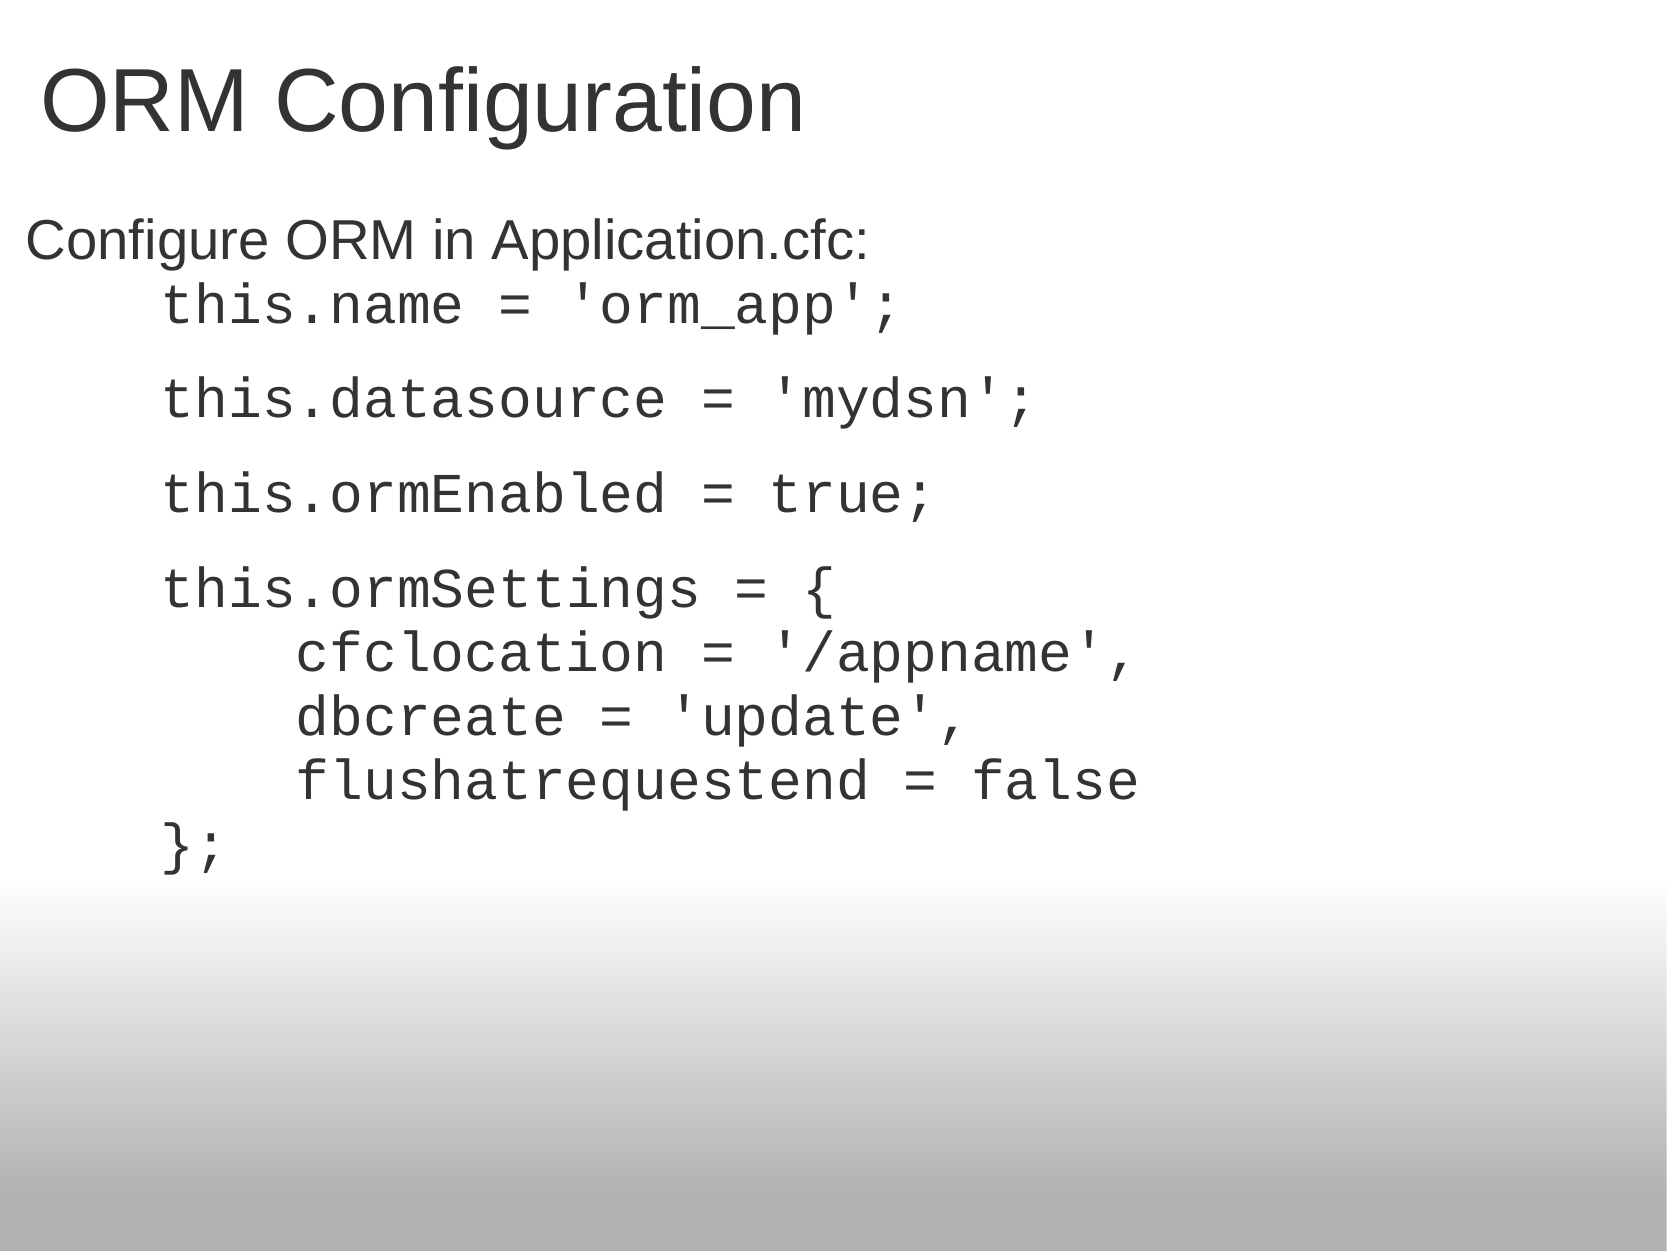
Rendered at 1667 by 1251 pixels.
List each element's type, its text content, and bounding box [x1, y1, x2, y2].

picture [0, 0, 1667, 1251]
title ORM Configuration [40, 50, 1627, 201]
list Configure ORM in Application.cfc: this.name = 'orm_app'; this.datasource = 'mydsn'; this.ormEnabled = true; this.ormSettings = { cfclocation = '/appname', dbcreate = 'update', flushatrequestend = false }; [25, 207, 1614, 1191]
